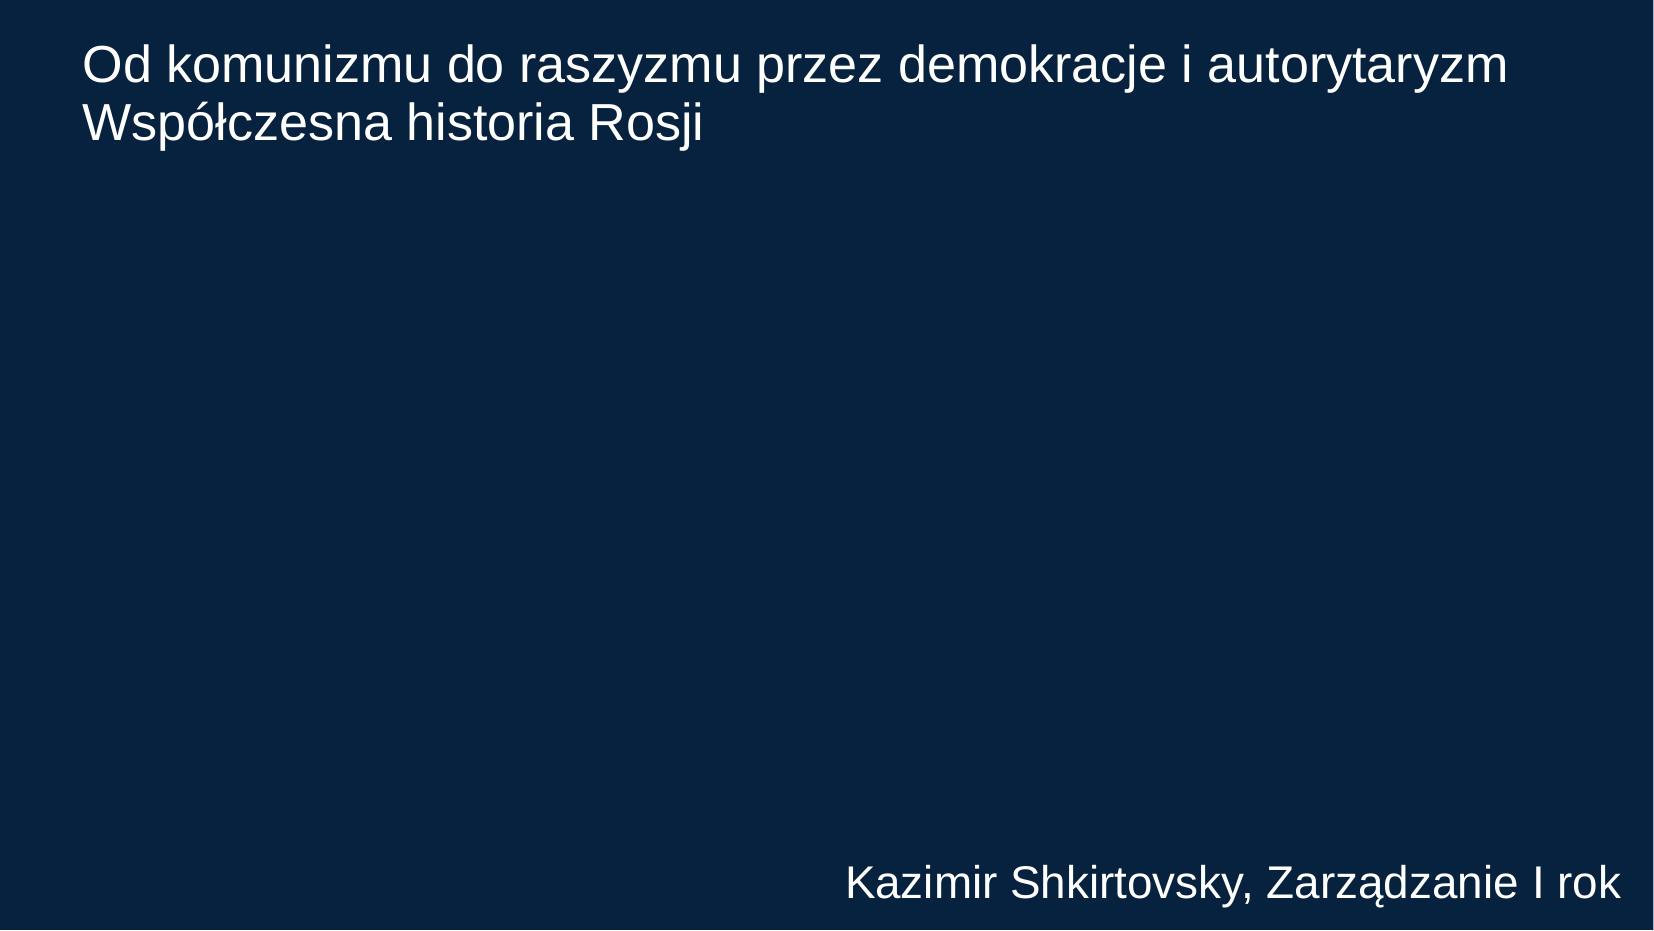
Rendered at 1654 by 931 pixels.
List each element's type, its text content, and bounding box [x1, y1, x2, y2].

subtitle Kazimir Shkirtovsky, Zarządzanie I rok [133, 612, 1622, 931]
title Od komunizmu do raszyzmu przez demokracje i autorytaryzm Współczesna historia Rosji [82, 35, 1571, 152]
